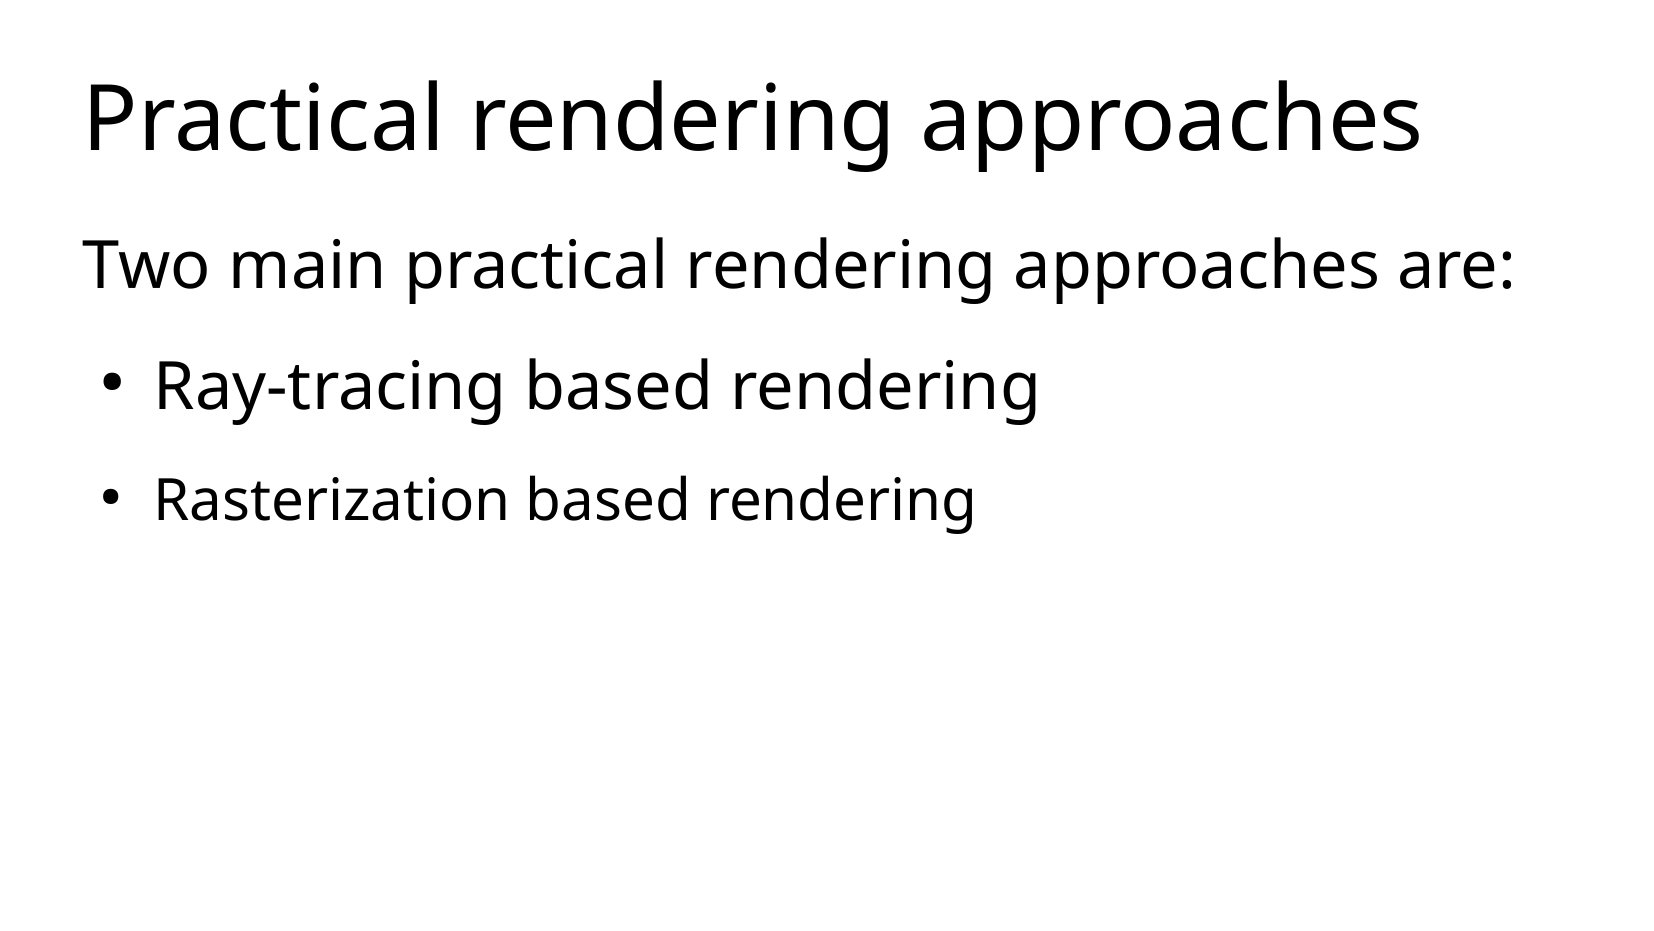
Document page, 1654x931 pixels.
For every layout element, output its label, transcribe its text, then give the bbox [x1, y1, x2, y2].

list Two main practical rendering approaches are: Ray-tracing based rendering Rasterization based rendering [82, 217, 1571, 758]
title Practical rendering approaches [82, 37, 1571, 193]
